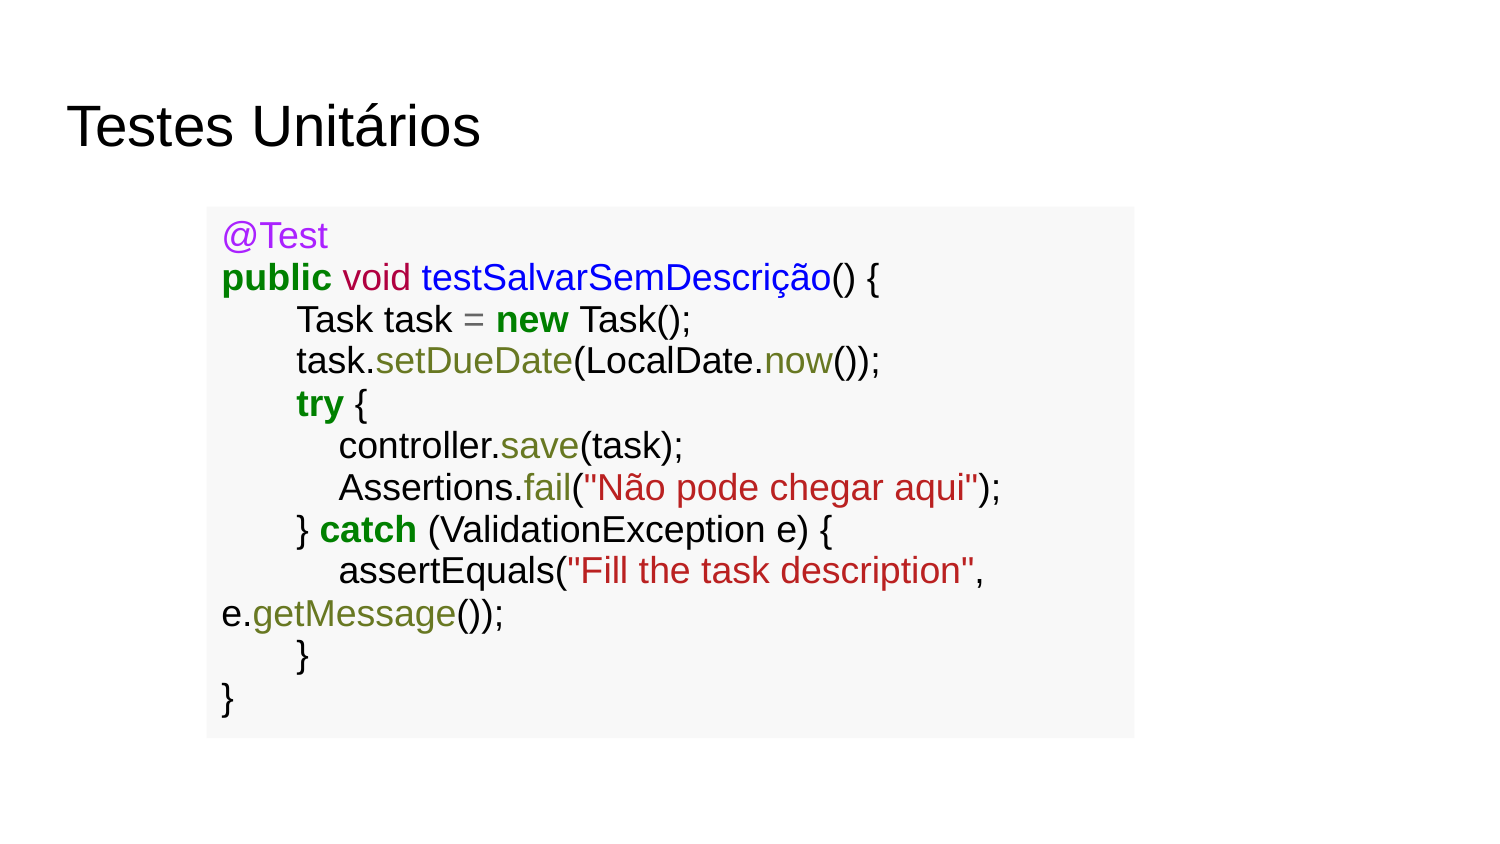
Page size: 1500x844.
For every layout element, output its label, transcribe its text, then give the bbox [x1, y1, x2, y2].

title Testes Unitários [51, 72, 1449, 167]
text_box @Test public void testSalvarSemDescrição() { Task task = new Task(); task.setDueDate(LocalDate.now()); try { controller.save(task); Assertions.fail("Não pode chegar aqui"); } catch (ValidationException e) { assertEquals("Fill the task description", e.getMessage()); } } [206, 206, 1135, 739]
